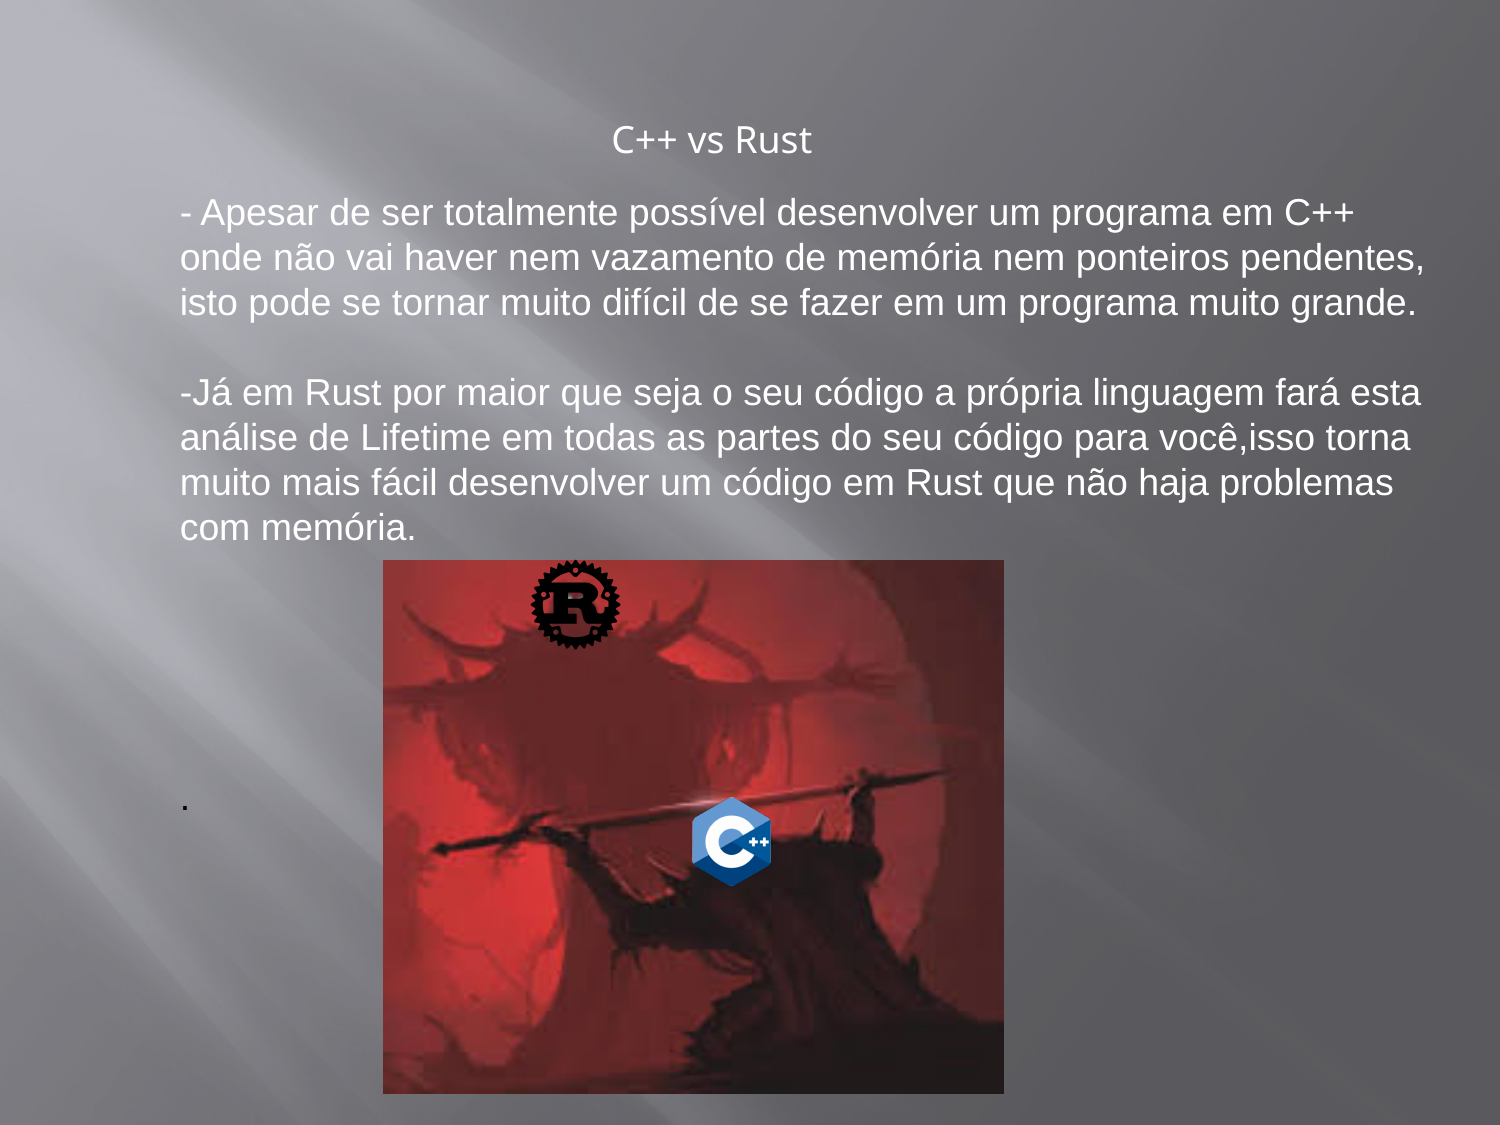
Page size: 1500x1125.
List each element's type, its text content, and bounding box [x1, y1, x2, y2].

picture [0, 0, 1500, 1125]
text_box C++ vs Rust [75, 45, 1425, 233]
text_box - Apesar de ser totalmente possível desenvolver um programa em C++ onde não vai haver nem vazamento de memória nem ponteiros pendentes, isto pode se tornar muito difícil de se fazer em um programa muito grande. -Já em Rust por maior que seja o seu código a própria linguagem fará esta análise de Lifetime em todas as partes do seu código para você,isso torna muito mais fácil desenvolver um código em Rust que não haja problemas com memória. . [165, 180, 1447, 532]
